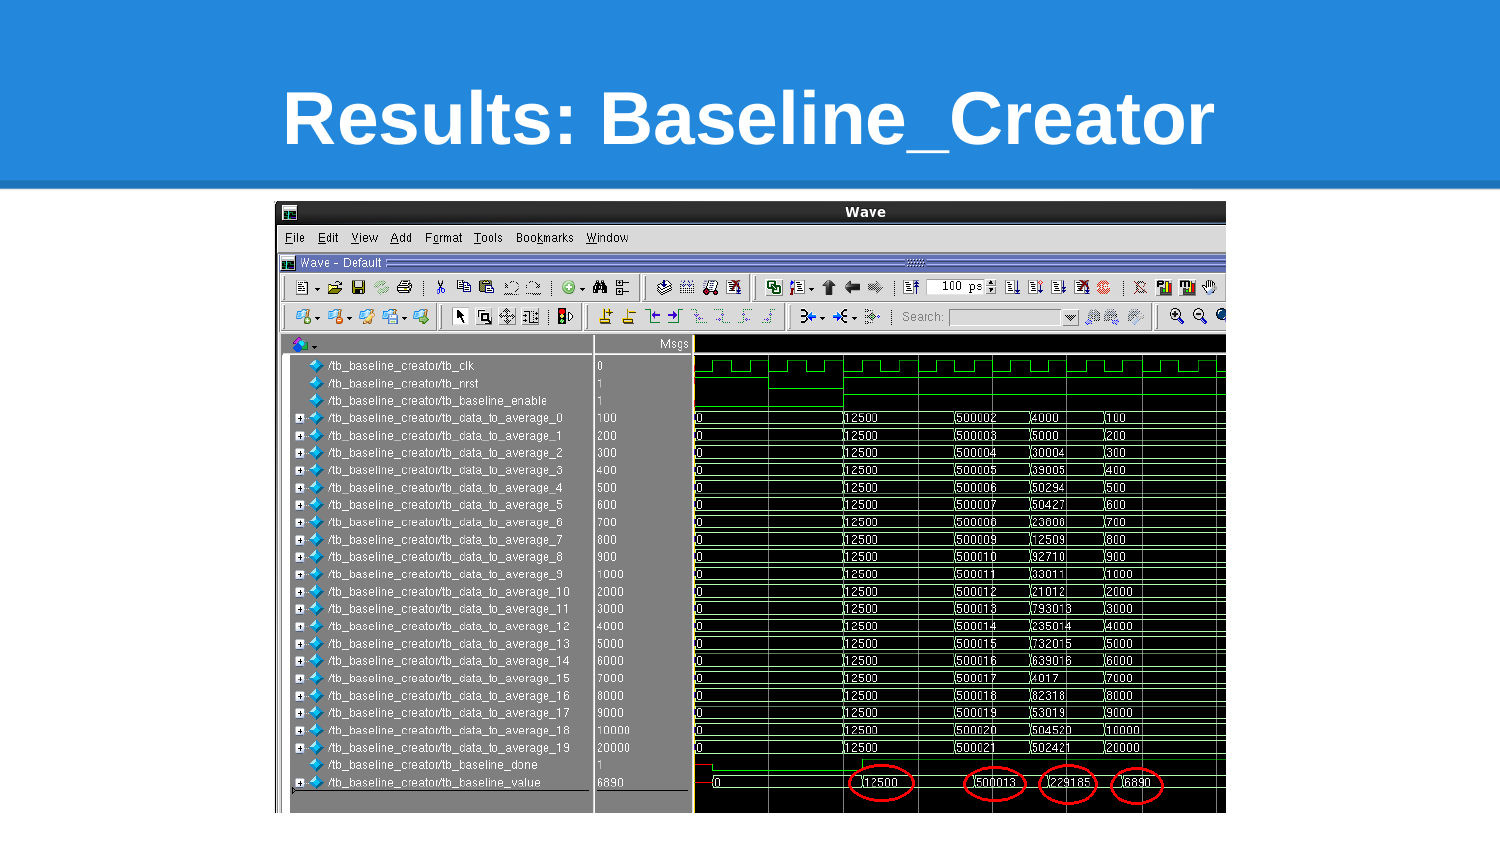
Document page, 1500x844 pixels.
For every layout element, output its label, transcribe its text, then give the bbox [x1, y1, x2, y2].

title Results: Baseline_Creator [75, 33, 1425, 175]
picture [274, 201, 1226, 813]
